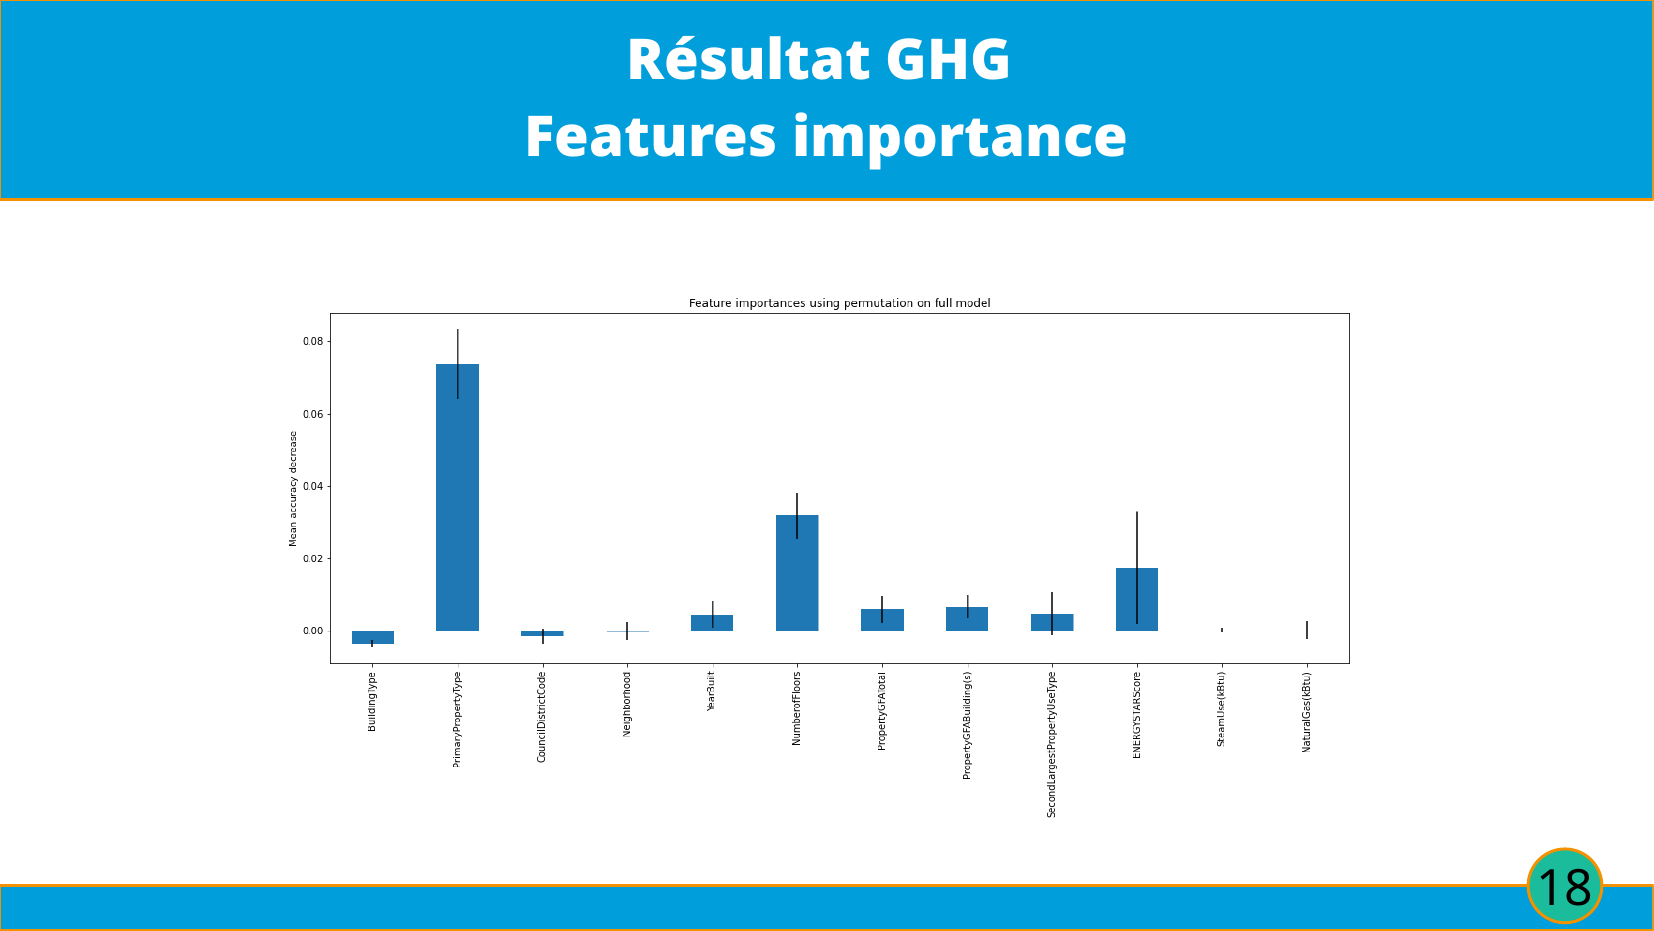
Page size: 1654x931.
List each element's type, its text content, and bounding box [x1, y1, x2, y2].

picture [279, 287, 1359, 827]
title Résultat GHG Features importance [59, 37, 1595, 155]
